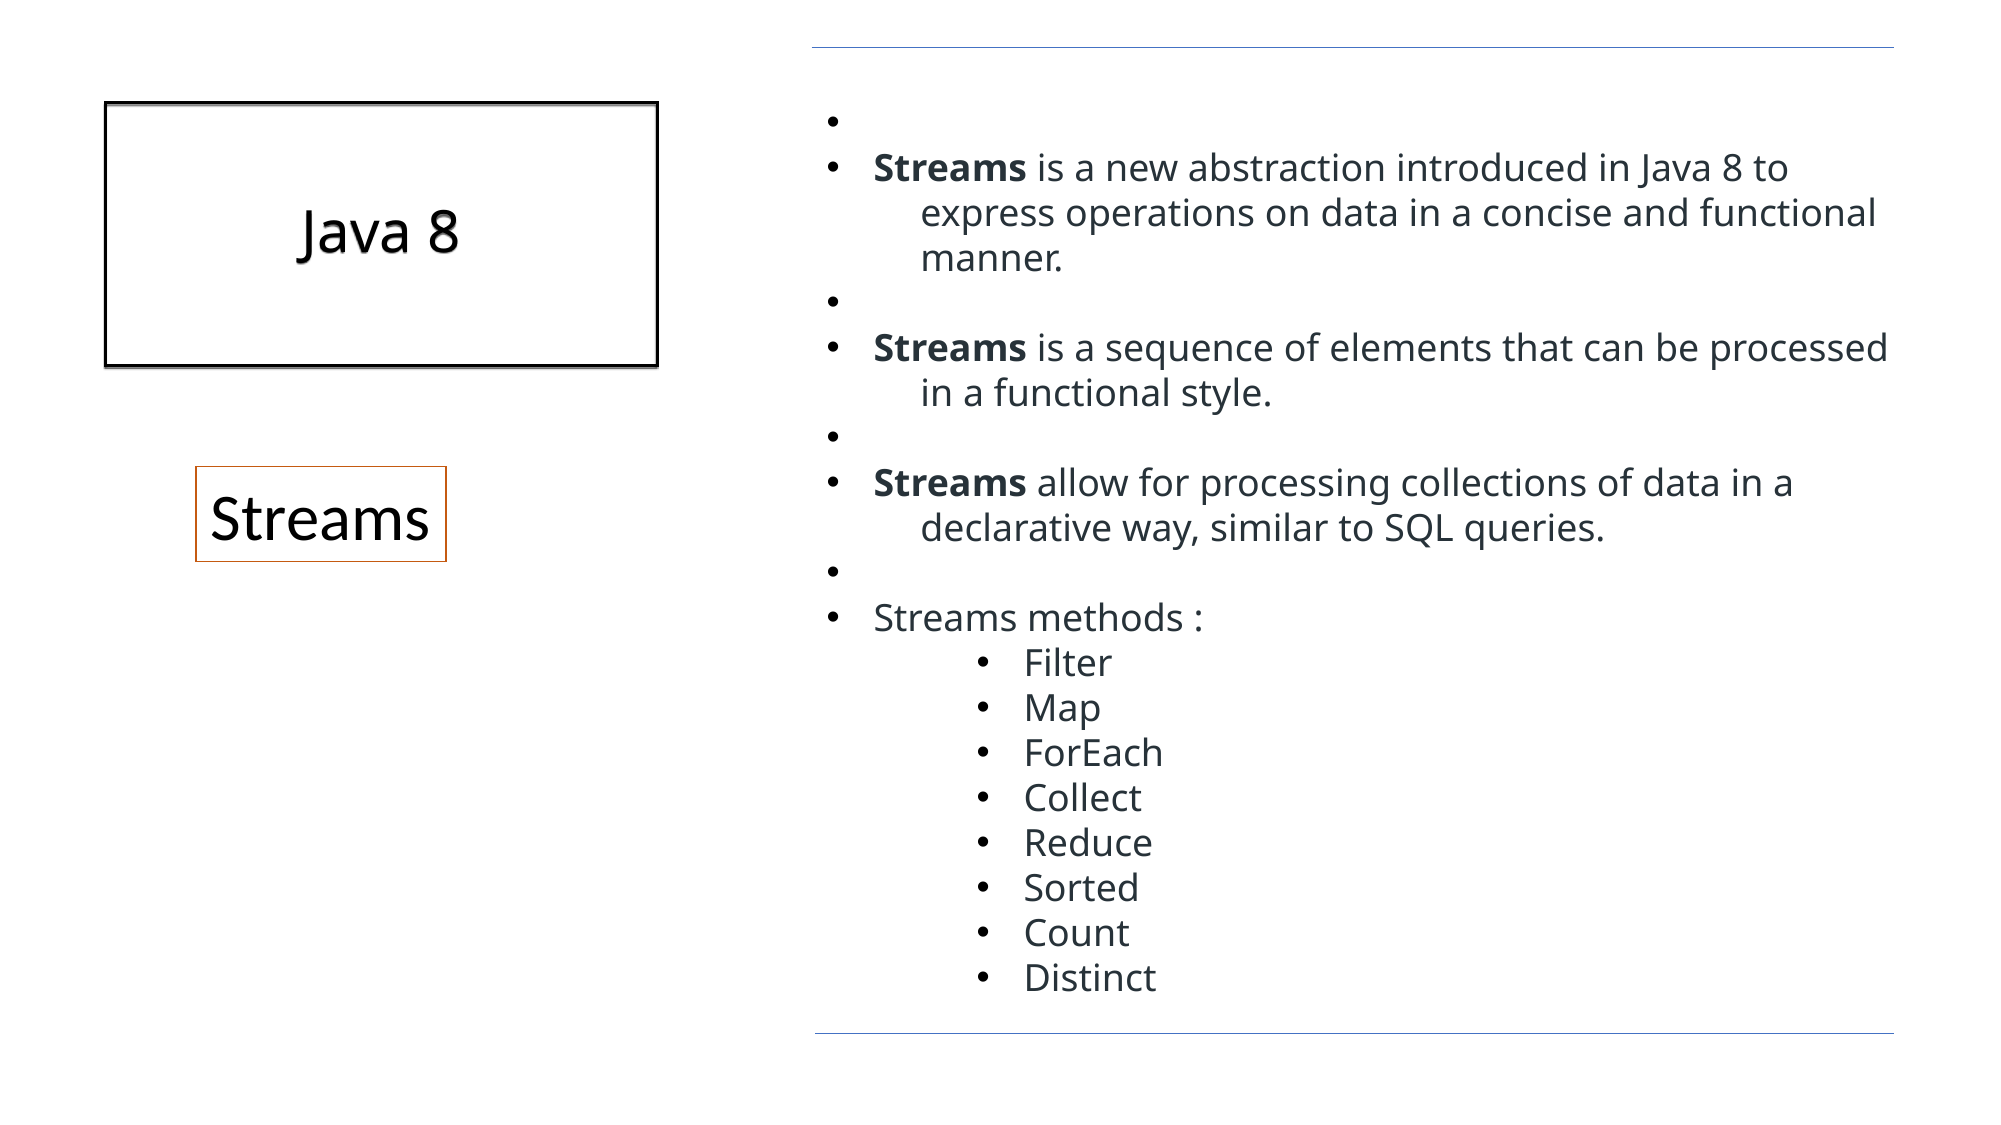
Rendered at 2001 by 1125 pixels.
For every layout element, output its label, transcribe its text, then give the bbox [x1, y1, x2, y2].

text_box Streams [196, 467, 446, 562]
text_box Streams is a new abstraction introduced in Java 8 to express operations on data in a concise and functional manner. Streams is a sequence of elements that can be processed in a functional style. Streams allow for processing collections of data in a declarative way, similar to SQL queries. Streams methods : Filter Map ForEach Collect Reduce Sorted Count Distinct [811, 91, 1925, 970]
title Java 8 [105, 102, 658, 366]
